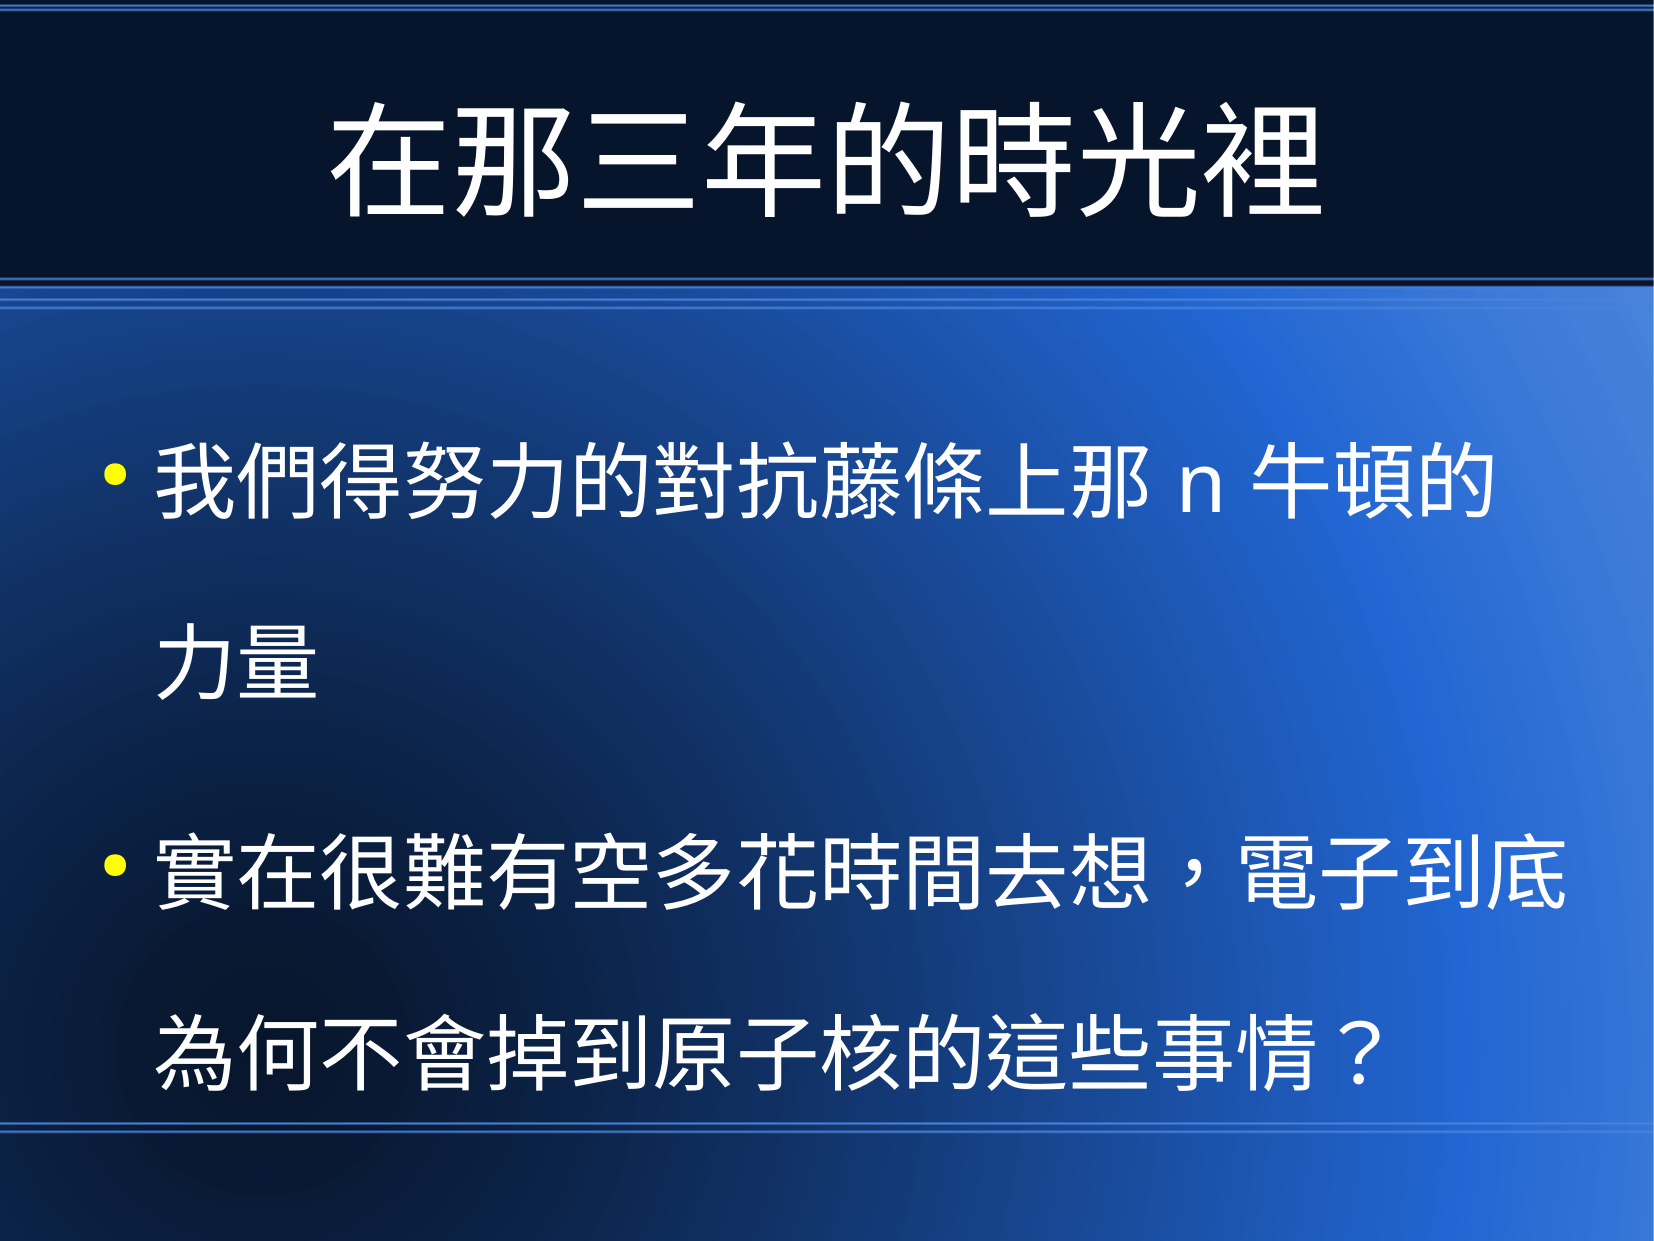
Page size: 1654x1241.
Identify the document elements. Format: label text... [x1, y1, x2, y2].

picture [0, 0, 1654, 1241]
list 我們得努力的對抗藤條上那n牛頓的力量 實在很難有空多花時間去想，電子到底為何不會掉到原子核的這些事情？ [82, 355, 1571, 1241]
title 在那三年的時光裡 [82, 49, 1571, 257]
